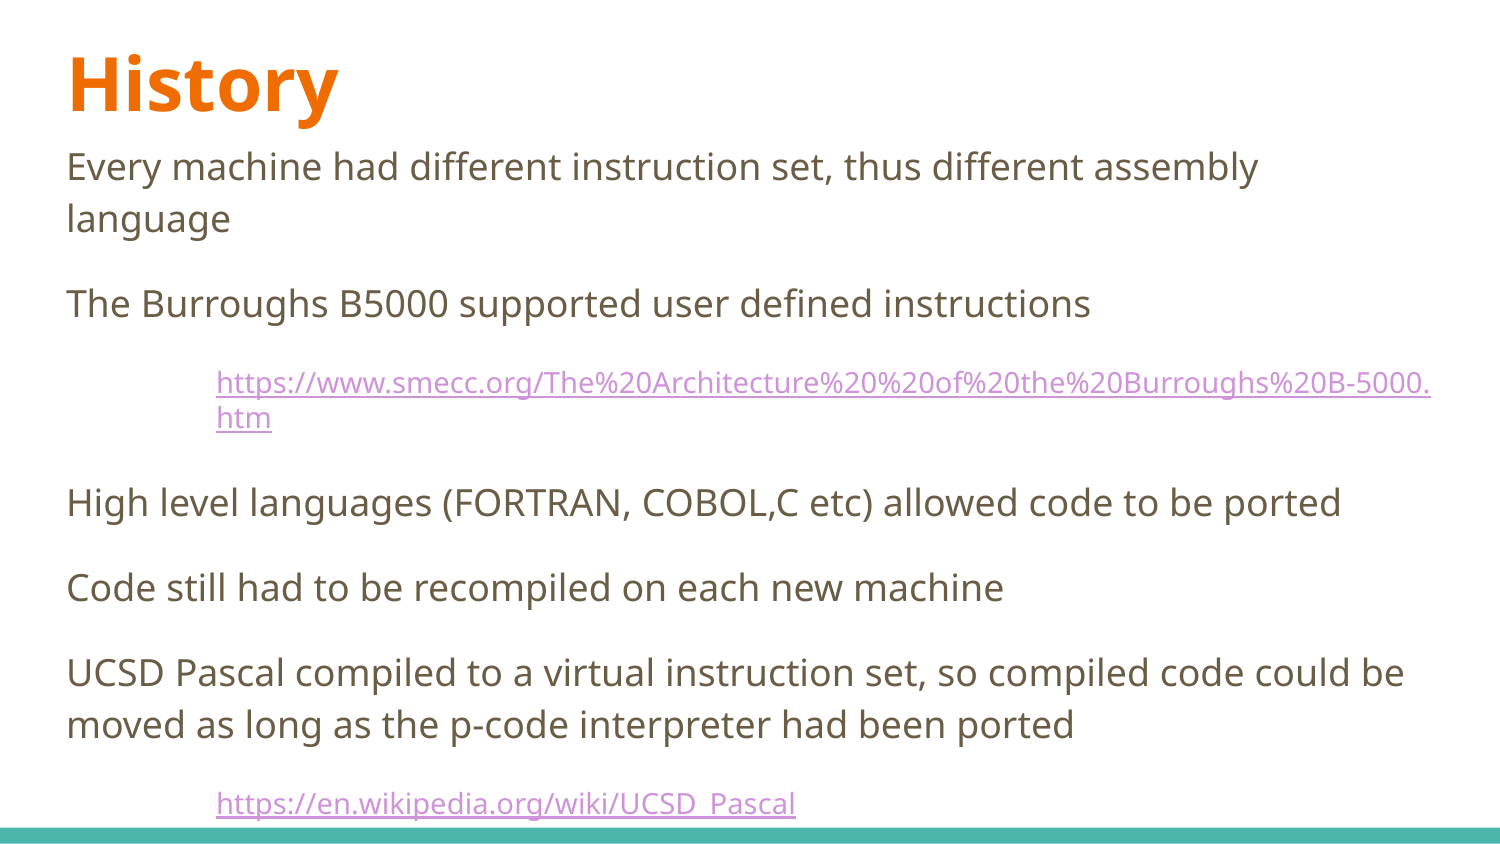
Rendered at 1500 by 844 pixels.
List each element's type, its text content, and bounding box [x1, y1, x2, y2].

list Every machine had different instruction set, thus different assembly language The Burroughs B5000 supported user defined instructions https://www.smecc.org/The%20Architecture%20%20of%20the%20Burroughs%20B-5000.htm High level languages (FORTRAN, COBOL,C etc) allowed code to be ported Code still had to be recompiled on each new machine UCSD Pascal compiled to a virtual instruction set, so compiled code could be moved as long as the p-code interpreter had been ported https://en.wikipedia.org/wiki/UCSD_Pascal [51, 121, 1449, 823]
title History [51, 20, 1449, 121]
